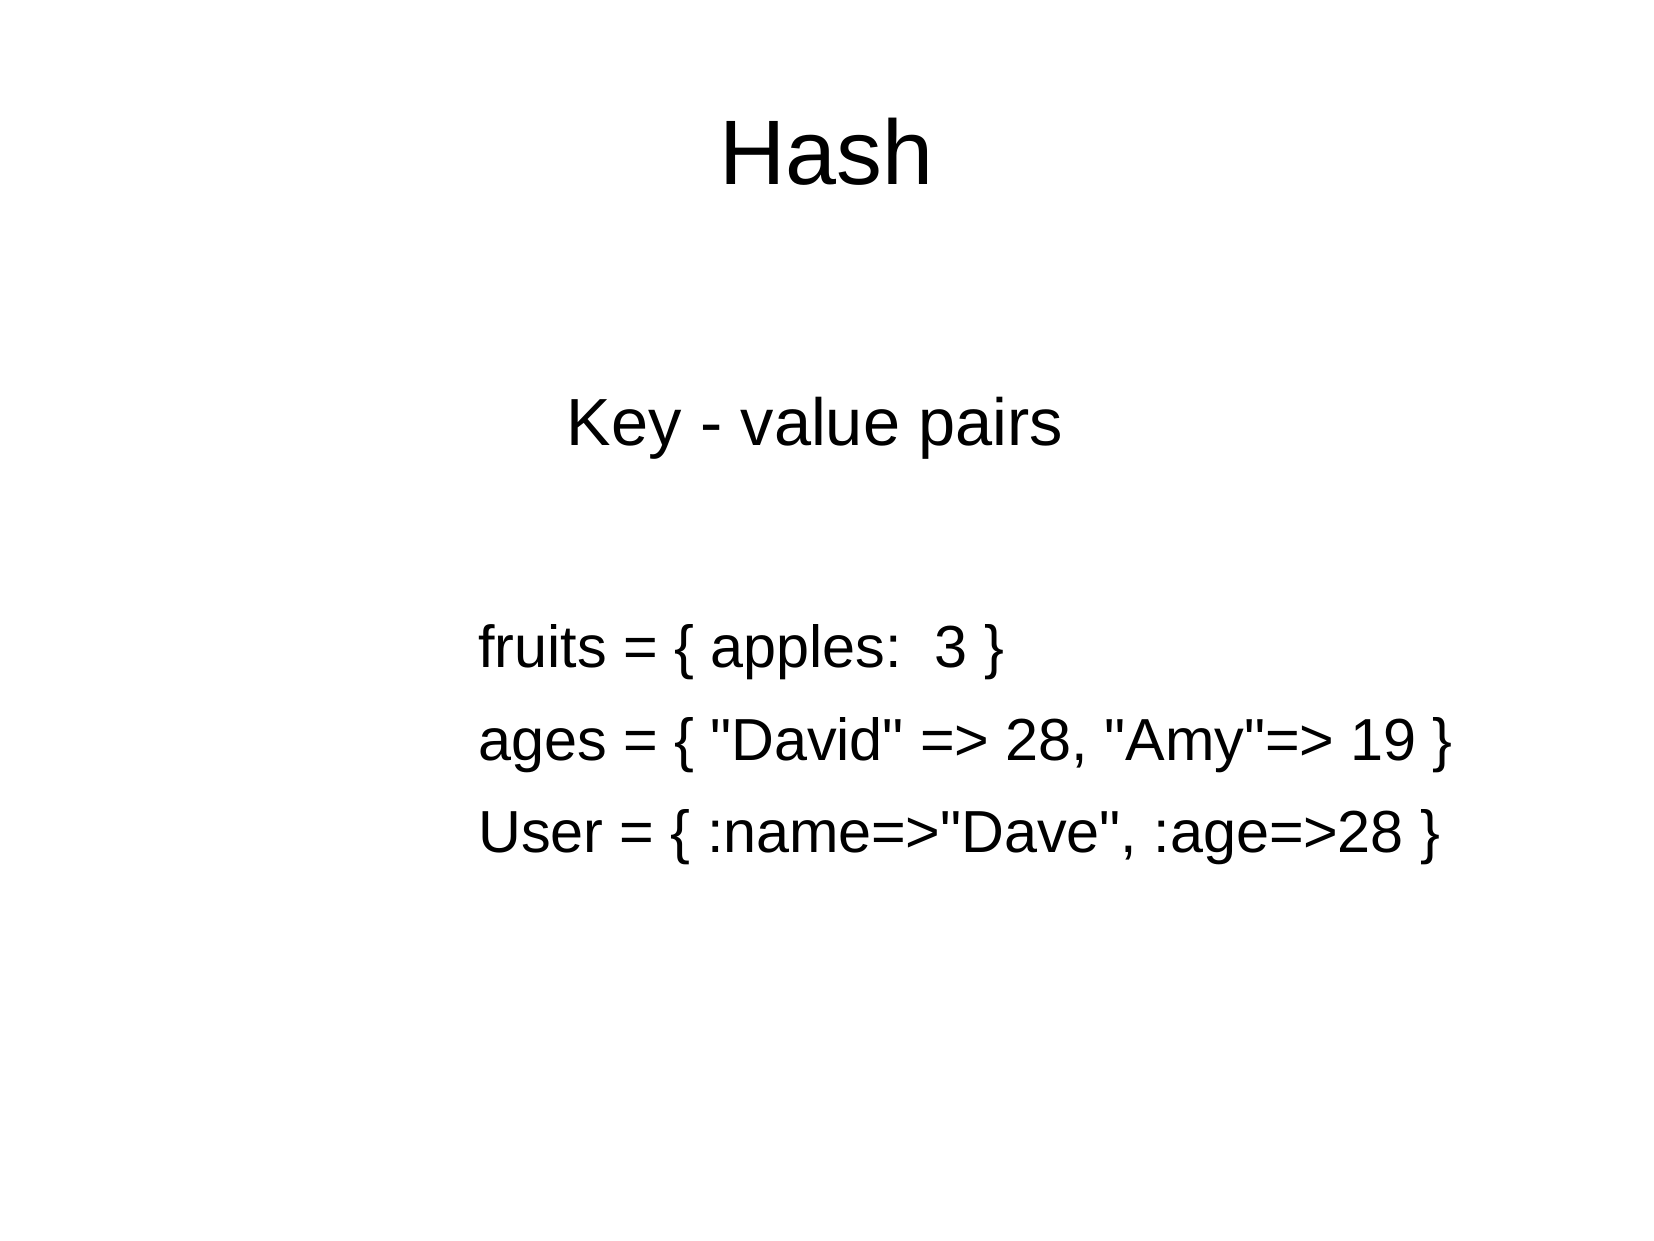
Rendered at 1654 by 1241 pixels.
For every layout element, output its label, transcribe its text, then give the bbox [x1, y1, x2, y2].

list Key - value pairs [566, 384, 1087, 473]
title Hash [82, 49, 1571, 257]
list fruits = { apples: 3 } ages = { "David" => 28, "Amy"=> 19 } User = { :name=>"Dave", :age=>28 } [478, 614, 1465, 898]
